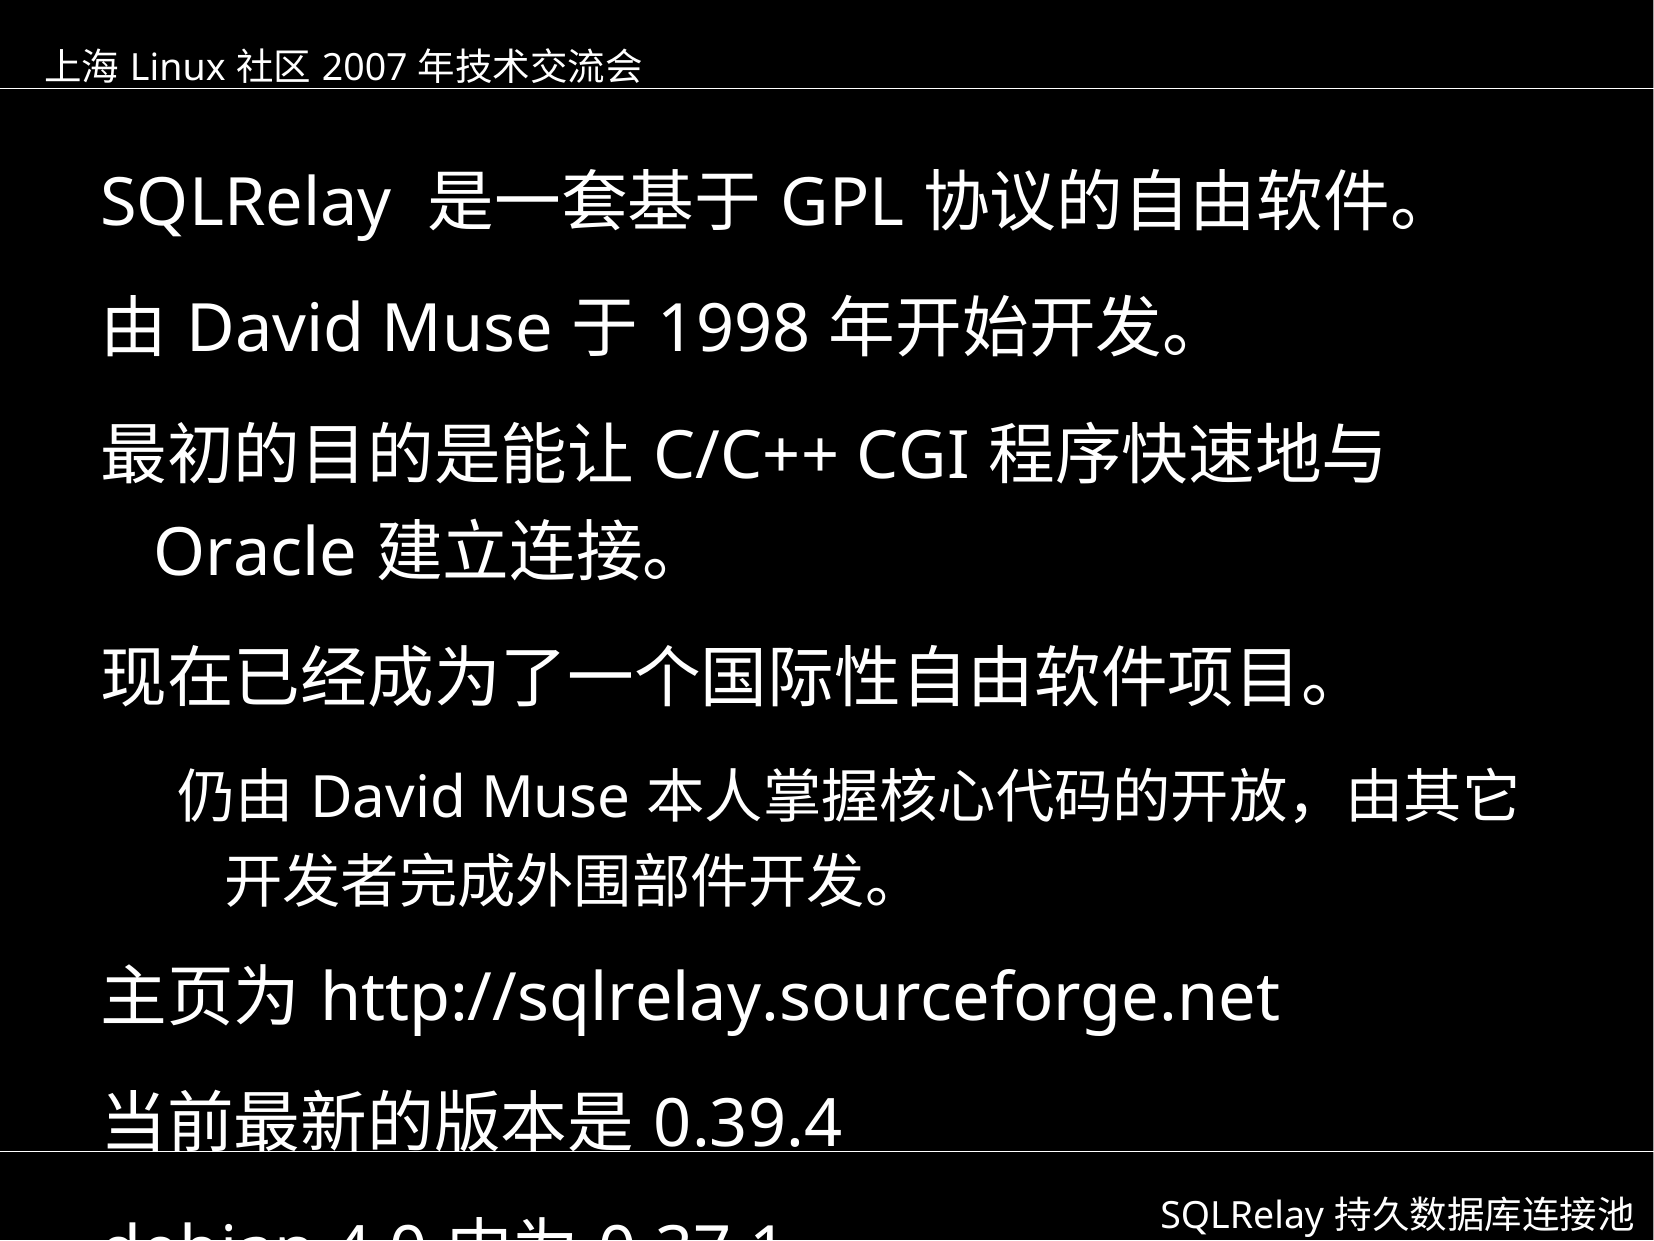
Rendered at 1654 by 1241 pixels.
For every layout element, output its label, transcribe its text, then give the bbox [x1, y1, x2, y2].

list SQLRelay 是一套基于GPL协议的自由软件。 由David Muse于1998年开始开发。 最初的目的是能让C/C++ CGI程序快速地与Oracle建立连接。 现在已经成为了一个国际性自由软件项目。 仍由David Muse本人掌握核心代码的开放，由其它开发者完成外围部件开发。 主页为http://sqlrelay.sourceforge.net 当前最新的版本是0.39.4 debian 4.0中为0.37.1 Ubuntu 7.04中为0.38.2 [82, 147, 1571, 1096]
text_box SQLRelay持久数据库连接池 [1145, 1177, 1633, 1231]
text_box 上海Linux社区2007年技术交流会 [29, 29, 633, 82]
